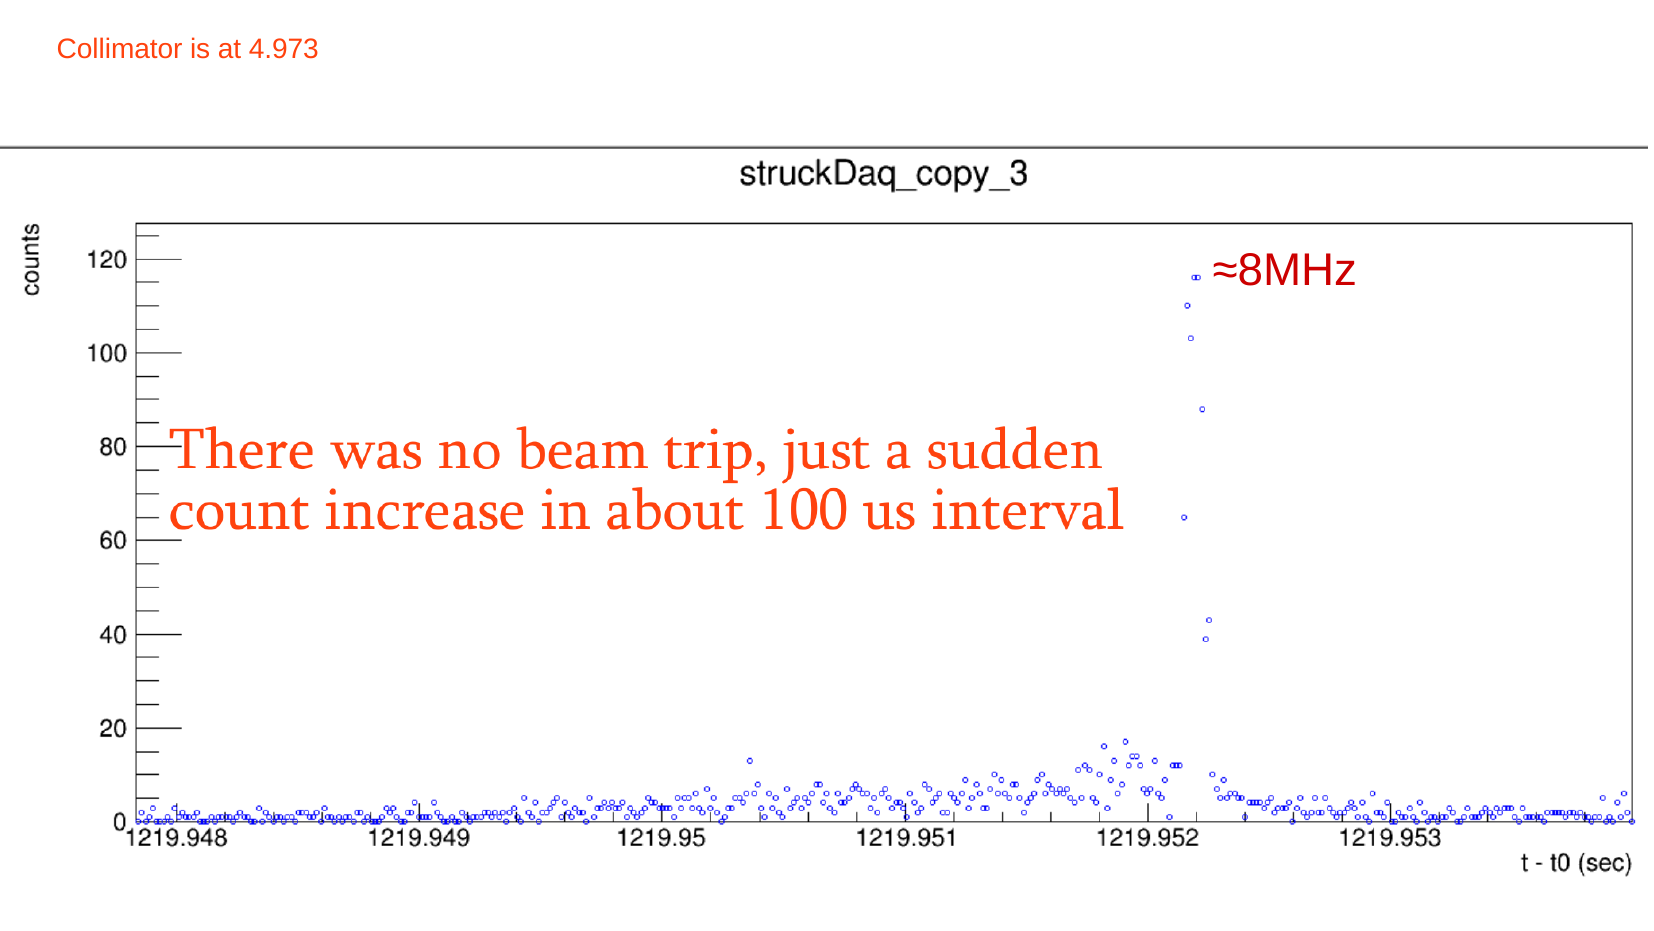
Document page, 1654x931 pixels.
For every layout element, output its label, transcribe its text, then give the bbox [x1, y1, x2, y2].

text_box Collimator is at 4.973 [41, 25, 335, 72]
picture [0, 125, 1648, 888]
text_box ≈8MHz [1197, 236, 1373, 303]
